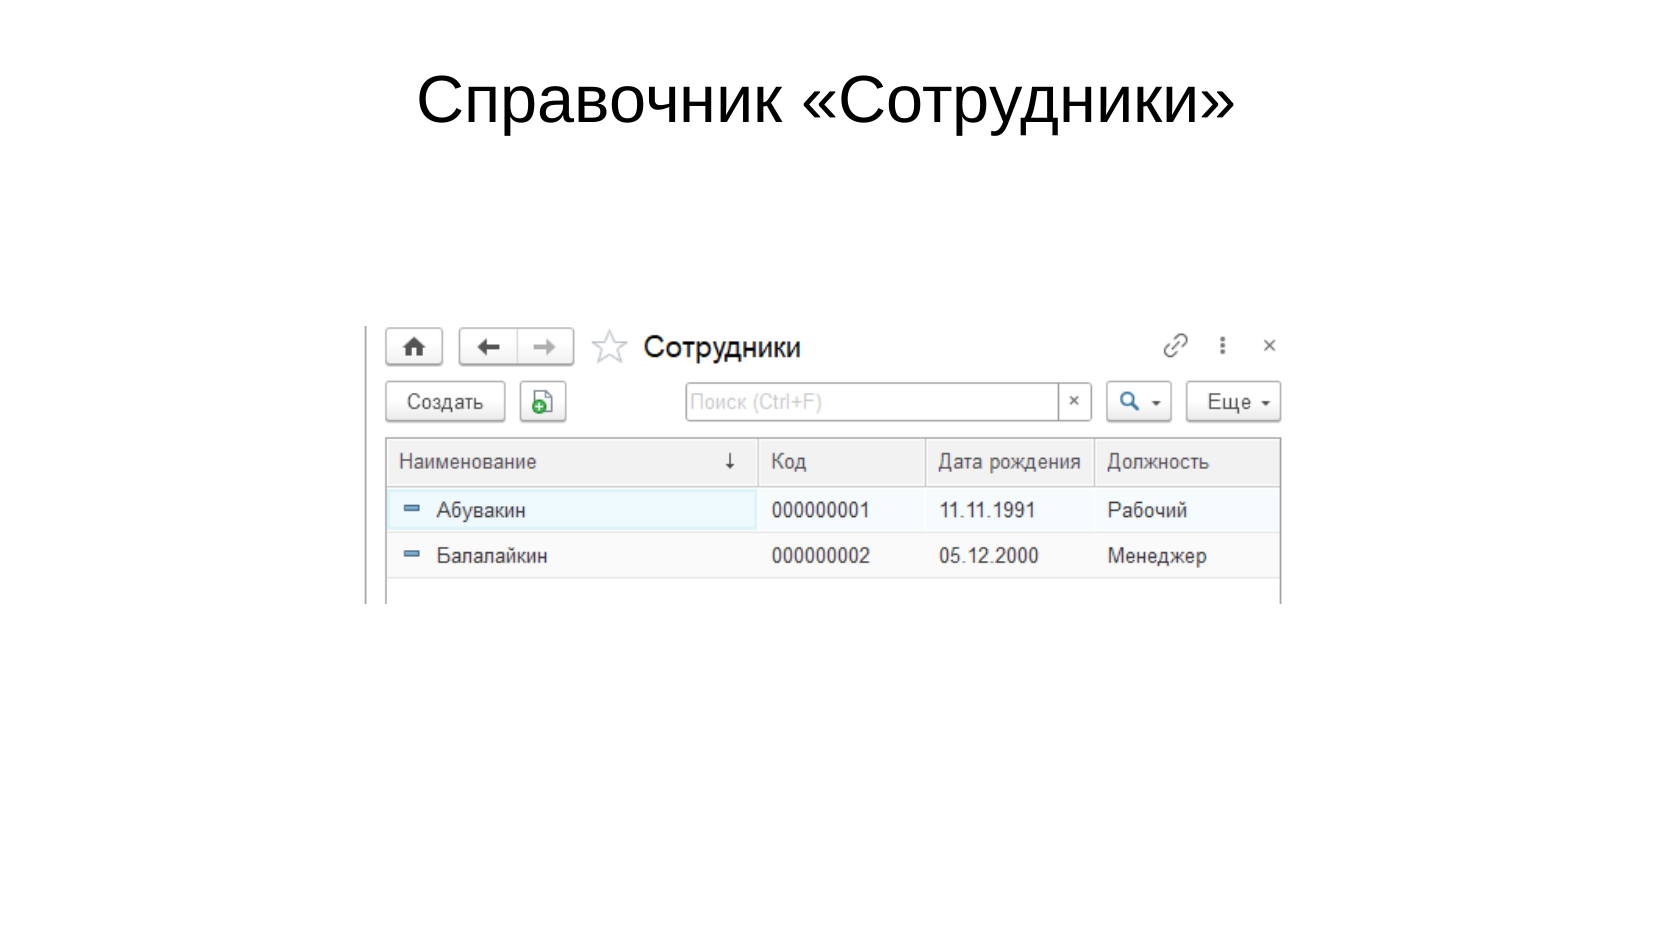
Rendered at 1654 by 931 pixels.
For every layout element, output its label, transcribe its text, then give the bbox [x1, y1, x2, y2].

picture [362, 326, 1291, 604]
text_box Справочник «Сотрудники» [105, 54, 1549, 145]
